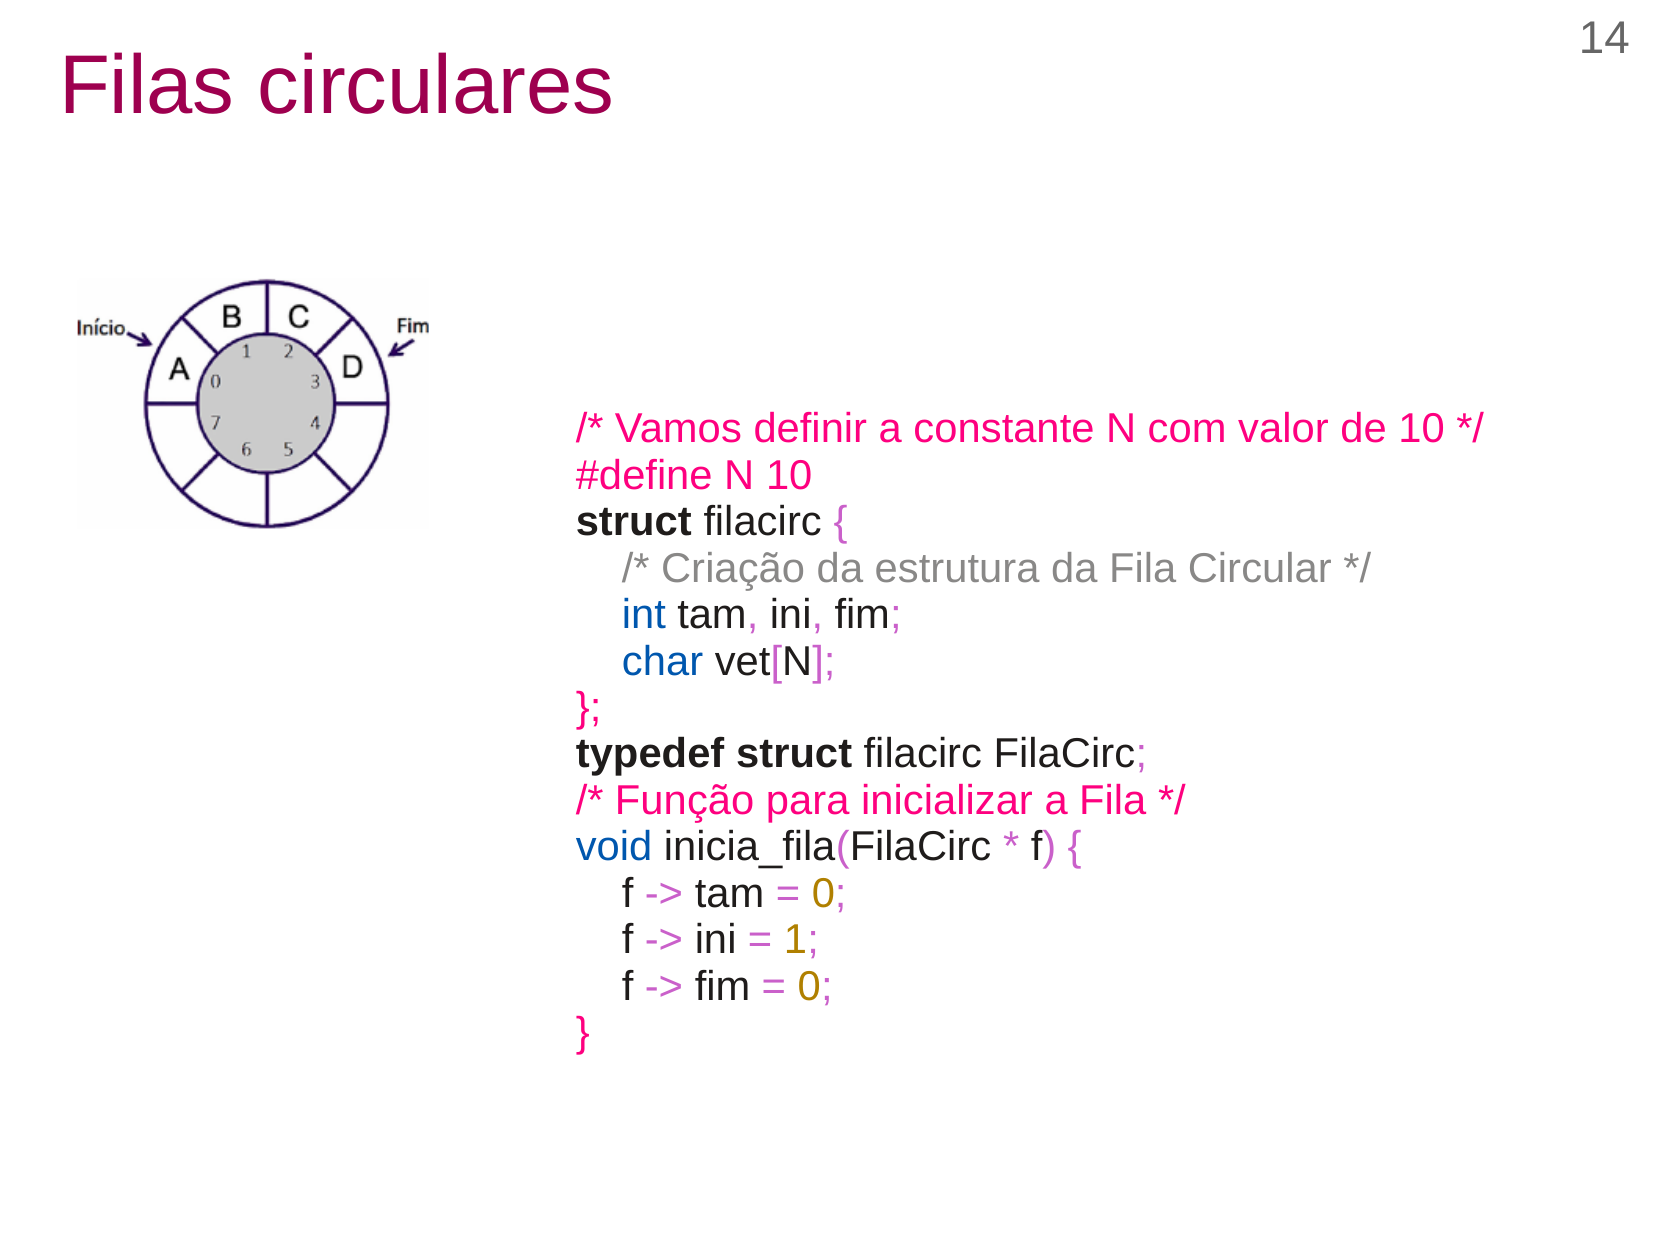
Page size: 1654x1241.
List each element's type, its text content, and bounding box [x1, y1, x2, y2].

text_box /* Vamos definir a constante N com valor de 10 */ #define N 10 struct filacirc { /* Criação da estrutura da Fila Circular */ int tam, ini, fim; char vet[N]; }; typedef struct filacirc FilaCirc; /* Função para inicializar a Fila */ void inicia_fila(FilaCirc * f) { f -> tam = 0; f -> ini = 1; f -> fim = 0; } [561, 397, 1577, 1063]
title Filas circulares [59, 29, 1595, 148]
picture [64, 270, 443, 538]
